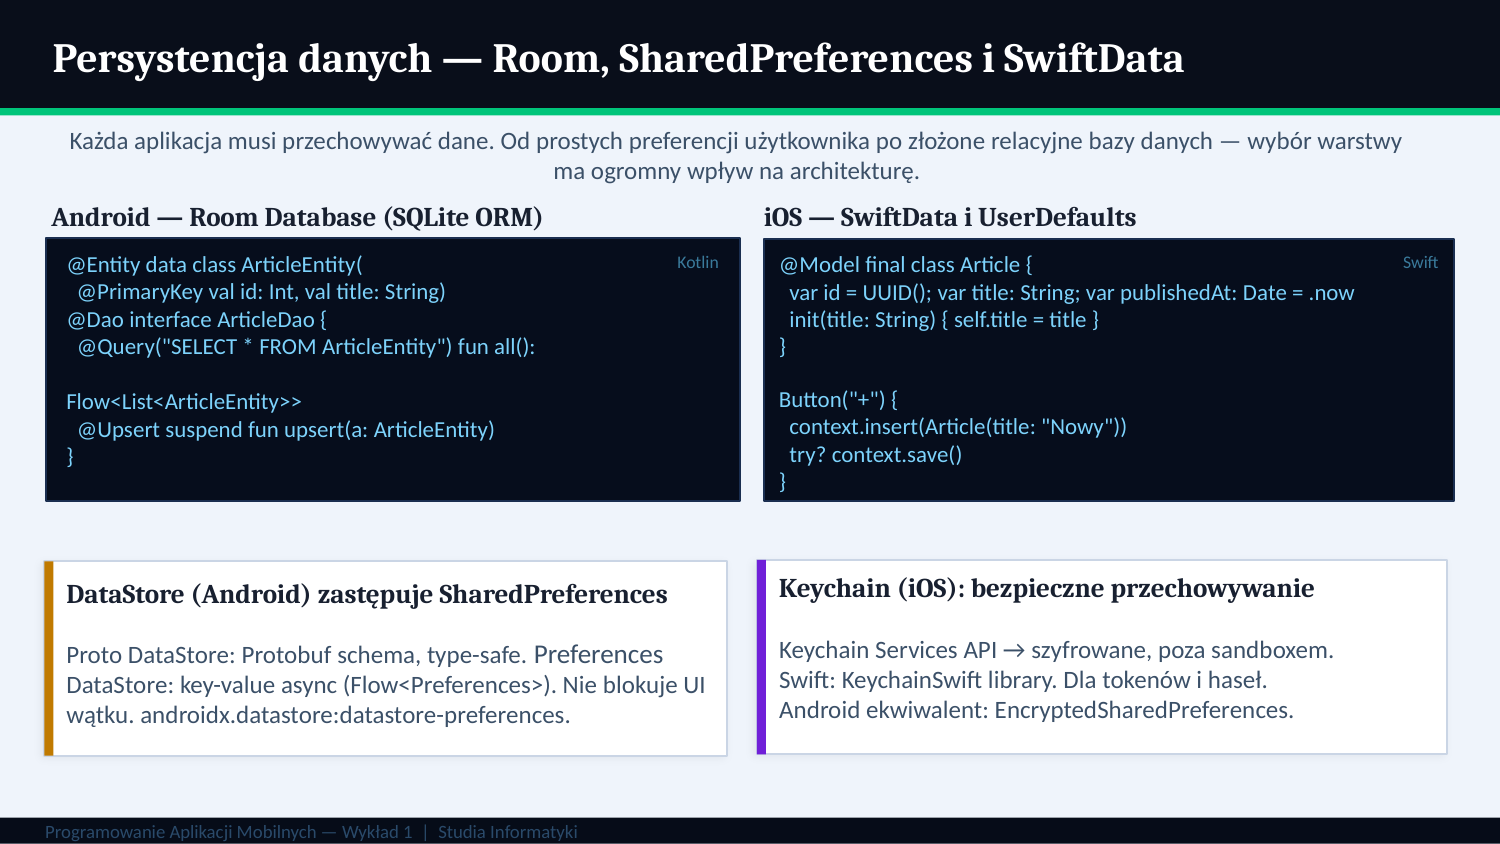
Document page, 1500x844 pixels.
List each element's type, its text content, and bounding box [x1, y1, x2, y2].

text_box Persystencja danych — Room, SharedPreferences i SwiftData [52, 8, 1448, 102]
text_box [44, 561, 727, 756]
text_box Każda aplikacja musi przechowywać dane. Od prostych preferencji użytkownika po złożone relacyjne bazy danych — wybór warstwy ma ogromny wpływ na architekturę. [52, 115, 1422, 194]
text_box Keychain (iOS): bezpieczne przechowywanie [779, 561, 1439, 613]
text_box [0, 817, 1500, 844]
text_box [0, 0, 1500, 116]
text_box [756, 559, 1447, 755]
text_box Proto DataStore: Protobuf schema, type-safe. Preferences DataStore: key-value async (Flow<Preferences>). Nie blokuje UI wątku. androidx.datastore:datastore-preferences. [66, 626, 722, 739]
text_box Android — Room Database (SQLite ORM) [51, 195, 734, 237]
text_box Keychain Services API → szyfrowane, poza sandboxem. Swift: KeychainSwift library. Dla tokenów i haseł. Android ekwiwalent: EncryptedSharedPreferences. [779, 622, 1441, 734]
text_box iOS — SwiftData i UserDefaults [763, 195, 1454, 237]
text_box [763, 238, 1454, 501]
text_box DataStore (Android) zastępuje SharedPreferences [66, 561, 721, 624]
text_box Programowanie Aplikacji Mobilnych — Wykład 1 | Studia Informatyki [44, 818, 1455, 843]
text_box @Model final class Article { var id = UUID(); var title: String; var publishedAt: Date = .now init(title: String) { self.title = title } } Button("+") { context.insert(Article(title: "Nowy")) try? context.save() } [778, 249, 1442, 493]
text_box [45, 237, 741, 501]
text_box @Entity data class ArticleEntity( @PrimaryKey val id: Int, val title: String) @Dao interface ArticleDao { @Query("SELECT * FROM ArticleEntity") fun all(): Flow<List<ArticleEntity>> @Upsert suspend fun upsert(a: ArticleEntity) } [66, 249, 722, 486]
